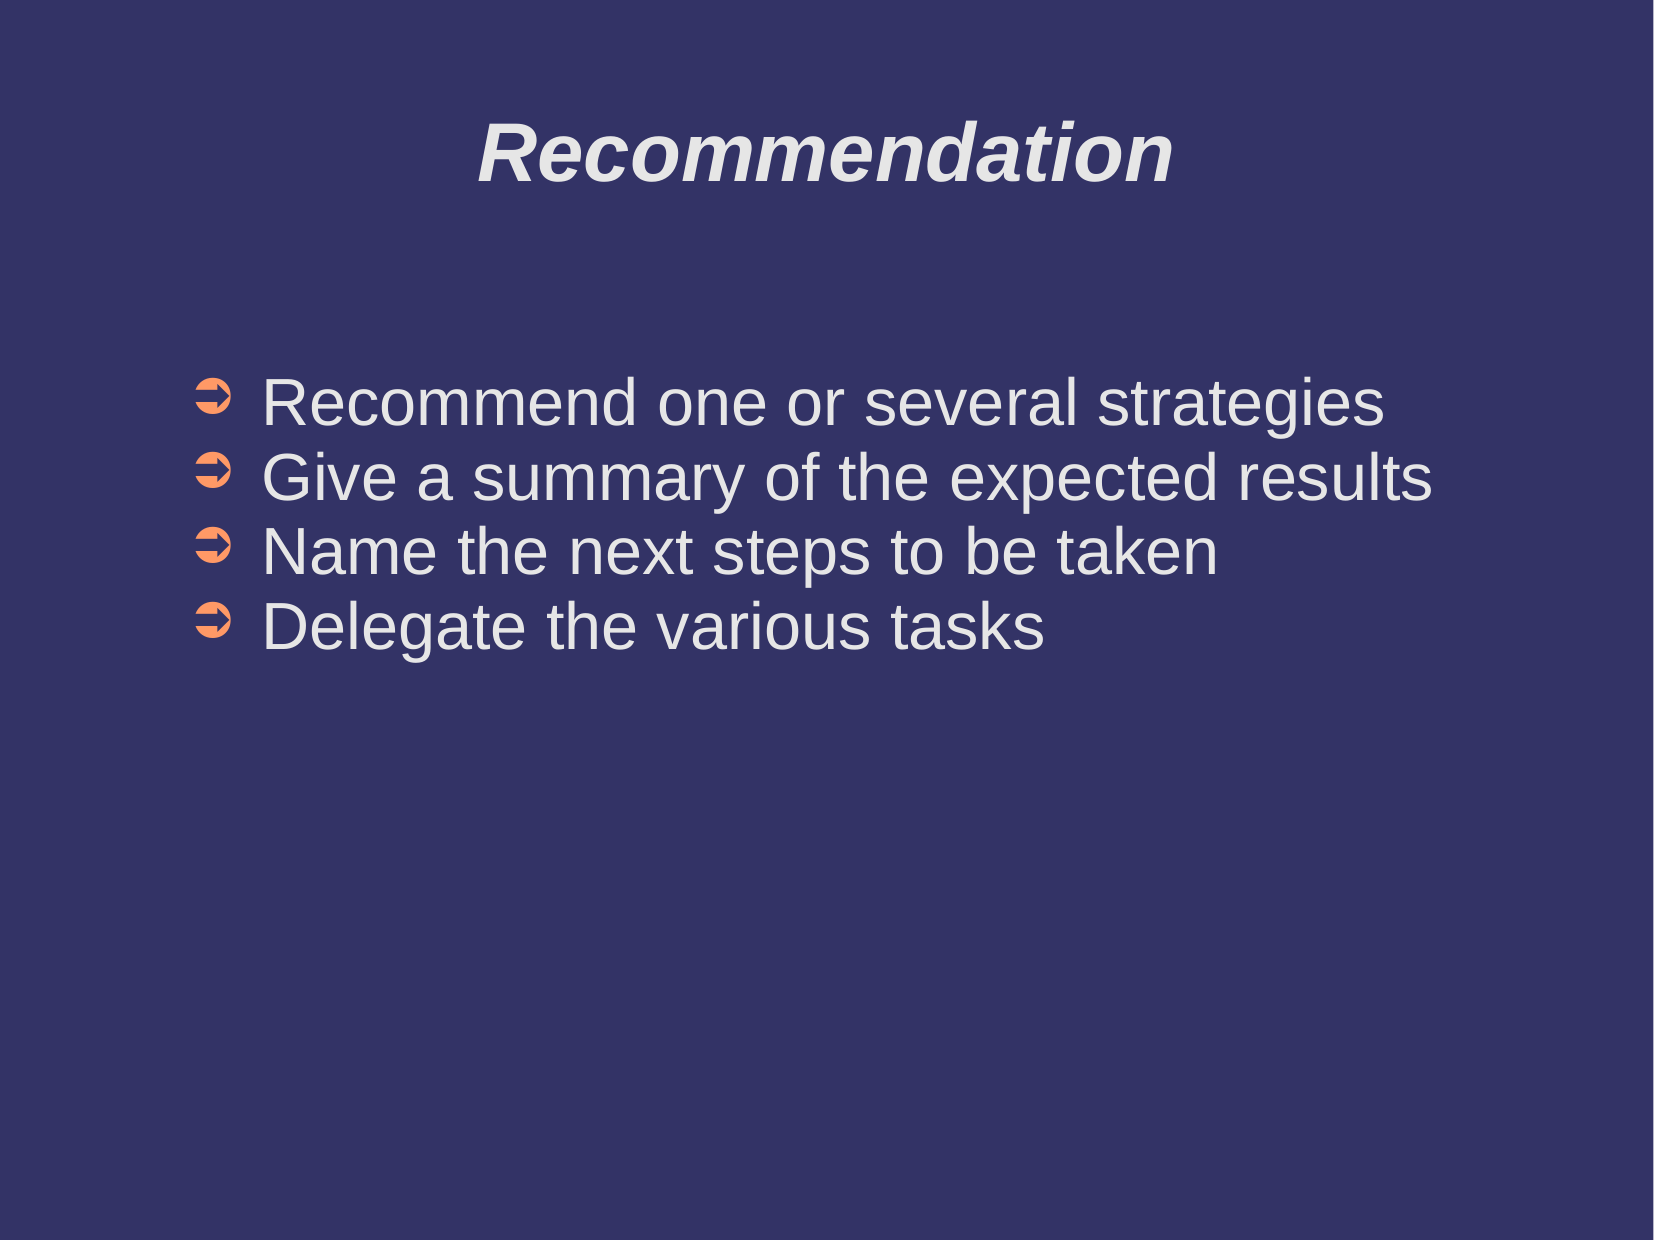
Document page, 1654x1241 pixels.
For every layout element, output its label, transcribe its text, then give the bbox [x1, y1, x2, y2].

title Recommendation [82, 49, 1571, 257]
list Recommend one or several strategies Give a summary of the expected results Name the next steps to be taken Delegate the various tasks [178, 364, 1570, 1147]
